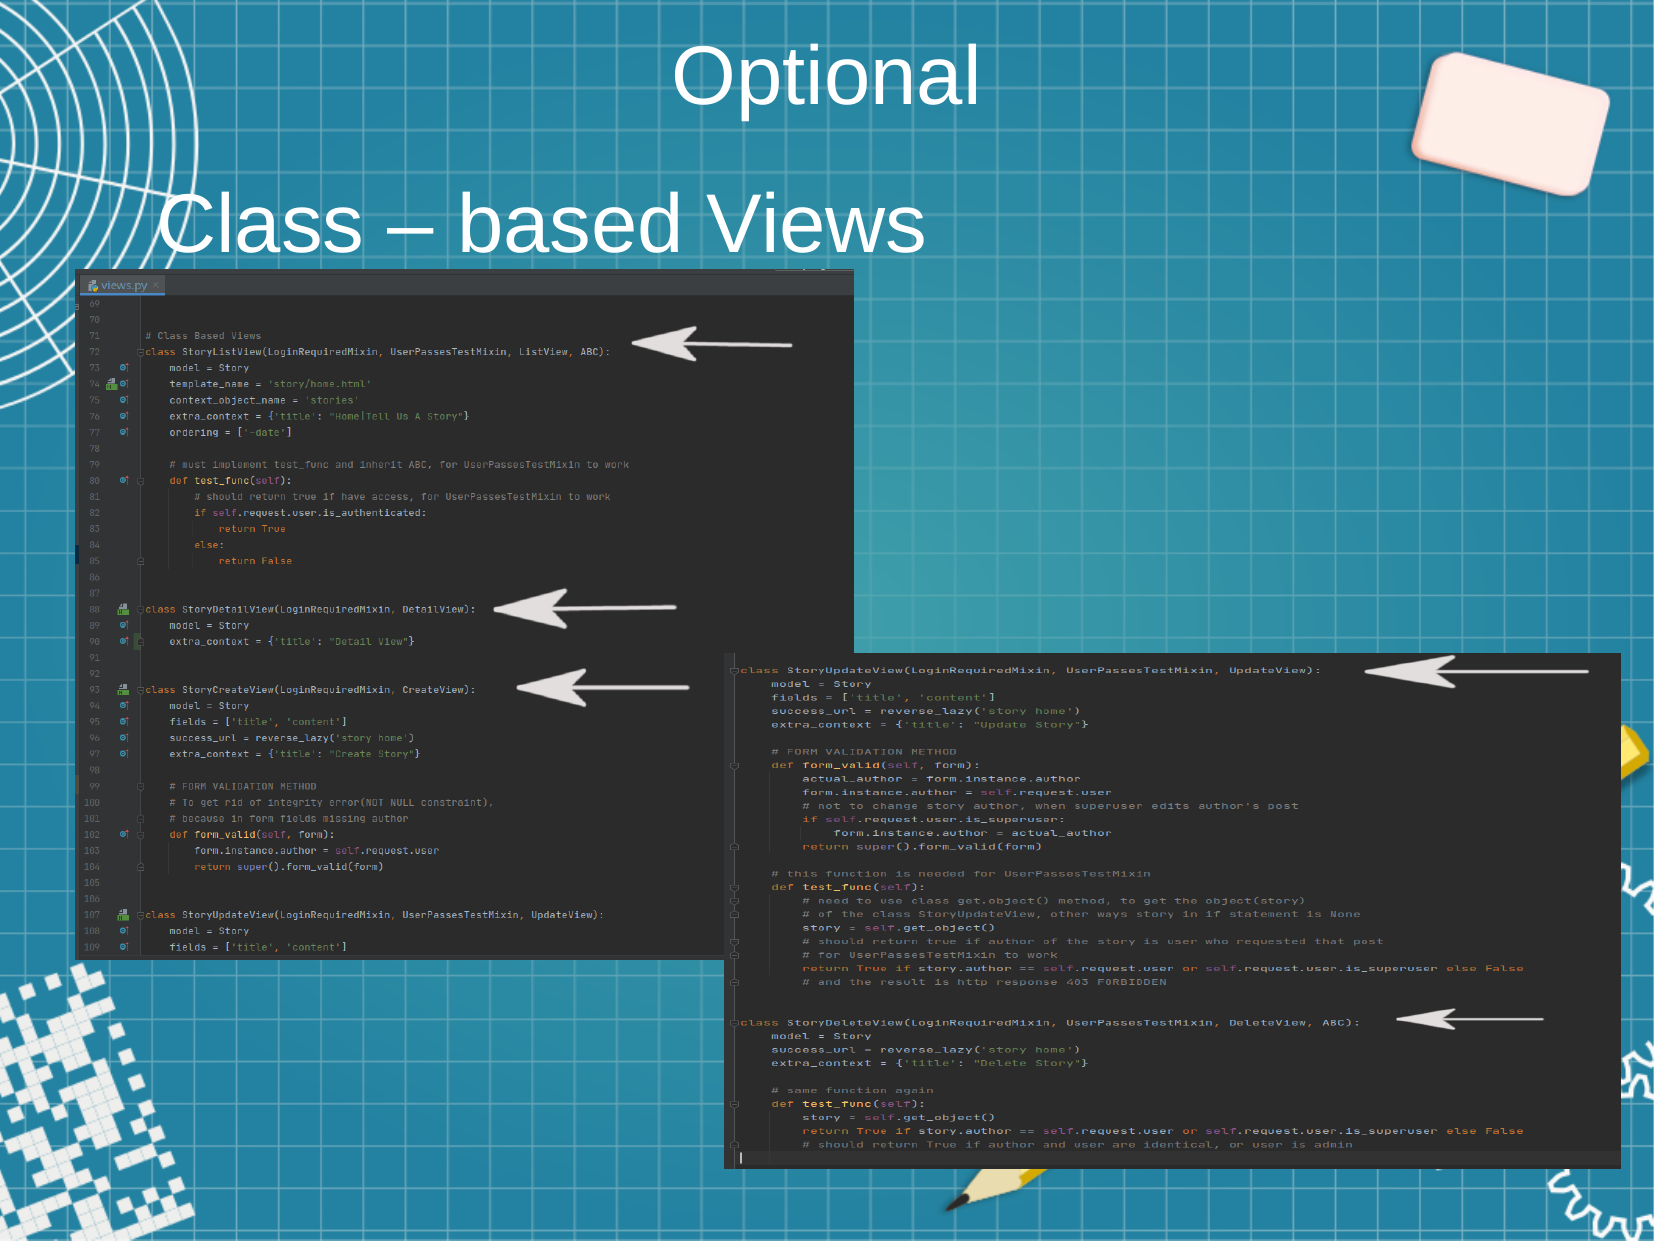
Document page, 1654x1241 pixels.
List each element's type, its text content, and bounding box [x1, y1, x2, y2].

picture [0, 0, 1654, 1241]
list Class – based Views [85, 177, 1574, 286]
title Optional [82, 16, 1571, 136]
